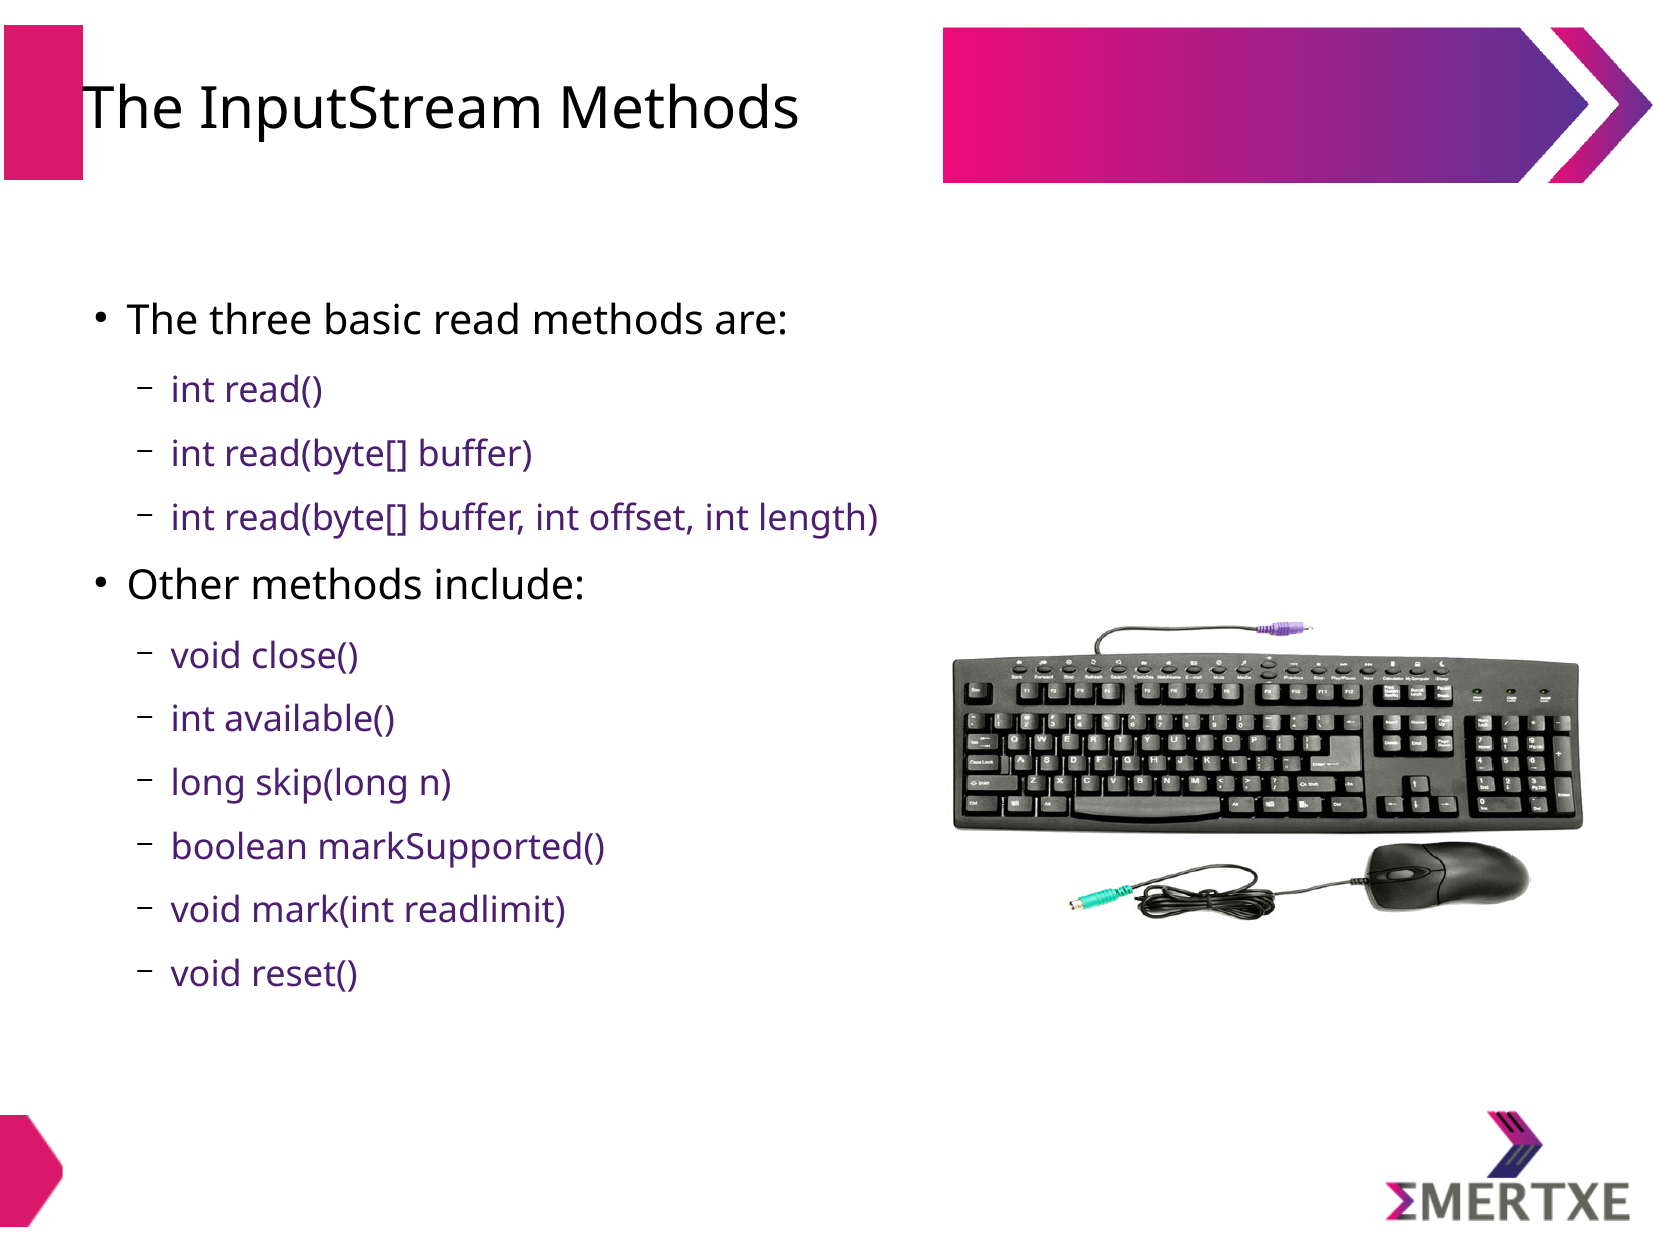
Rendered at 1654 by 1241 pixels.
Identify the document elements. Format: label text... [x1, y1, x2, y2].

title The InputStream Methods [82, 2, 1571, 210]
picture [1385, 1107, 1631, 1221]
picture [1571, 27, 1653, 183]
picture [930, 582, 1606, 961]
list The three basic read methods are: int read() int read(byte[] buffer) int read(byte[] buffer, int offset, int length) Other methods include: void close() int available() long skip(long n) boolean markSupported() void mark(int readlimit) void reset() [82, 290, 1571, 1010]
